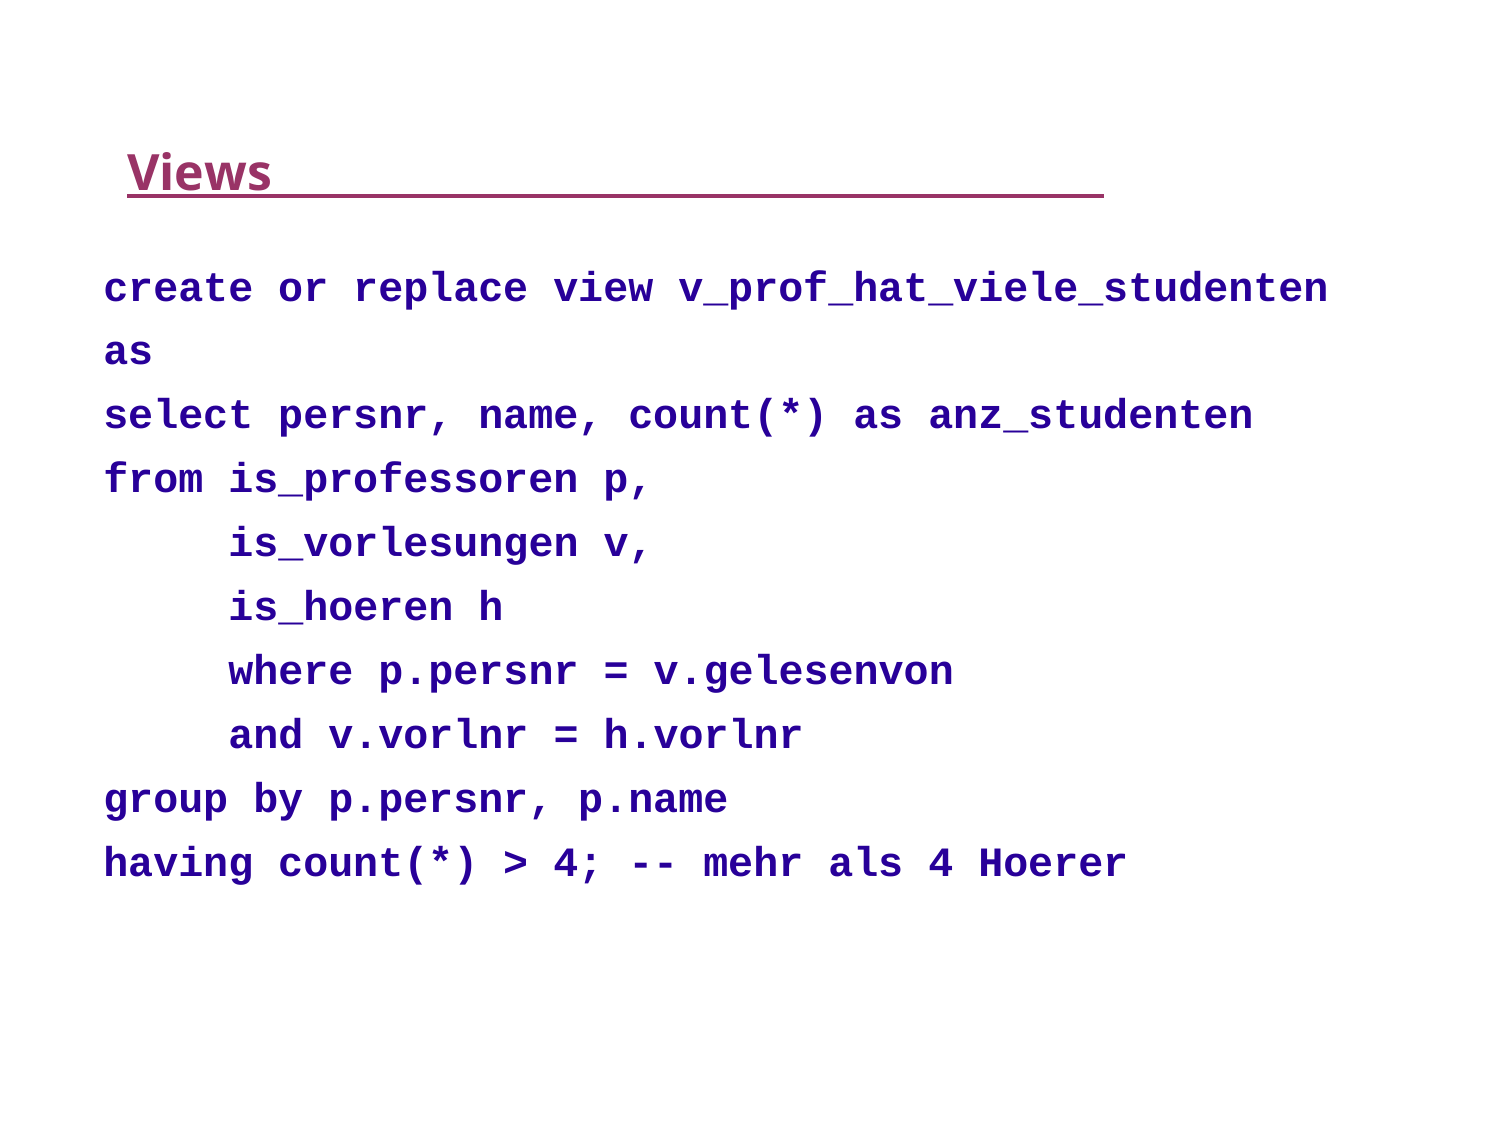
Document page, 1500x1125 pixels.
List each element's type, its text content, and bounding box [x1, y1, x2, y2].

title Views [112, 76, 1388, 258]
list create or replace view v_prof_hat_viele_studenten as select persnr, name, count(*) as anz_studenten from is_professoren p, is_vorlesungen v, is_hoeren h where p.persnr = v.gelesenvon and v.vorlnr = h.vorlnr group by p.persnr, p.name having count(*) > 4; -- mehr als 4 Hoerer [88, 258, 1423, 1063]
